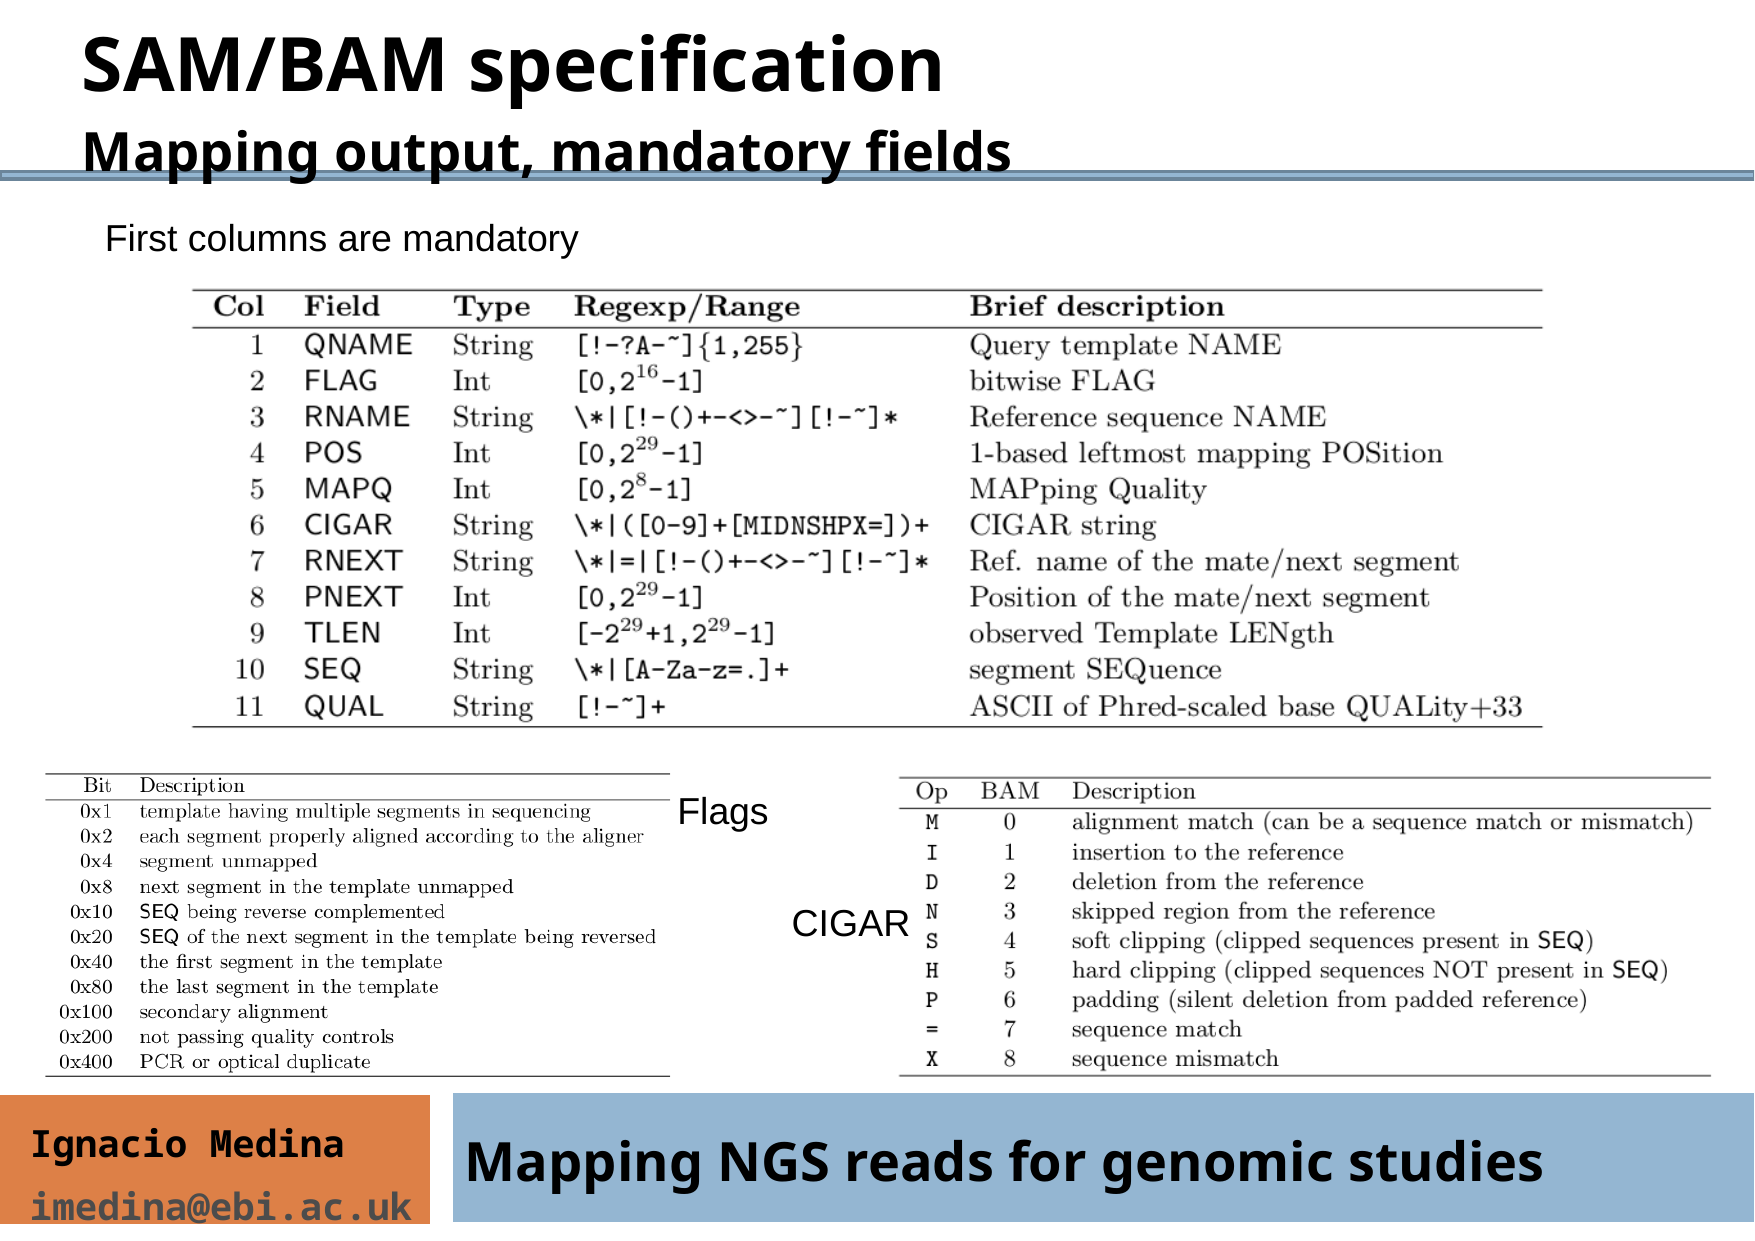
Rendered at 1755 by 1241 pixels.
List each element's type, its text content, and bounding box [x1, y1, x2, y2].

text_box Flags [662, 783, 832, 841]
picture [174, 272, 1563, 743]
text_box [0, 171, 169, 179]
picture [888, 766, 1729, 1086]
text_box [177, 171, 203, 179]
text_box [439, 171, 832, 179]
text_box Mapping NGS reads for genomic studies [450, 1116, 1726, 1195]
text_box SAM/BAM specification Mapping output, mandatory fields [67, 3, 1688, 169]
text_box First columns are mandatory [90, 210, 826, 267]
text_box Ignacio Medina imedina@ebi.ac.uk [15, 1110, 436, 1224]
text_box CIGAR [776, 894, 927, 952]
picture [26, 759, 687, 1083]
text_box [211, 171, 308, 179]
text_box [314, 171, 431, 179]
text_box [836, 171, 1754, 179]
